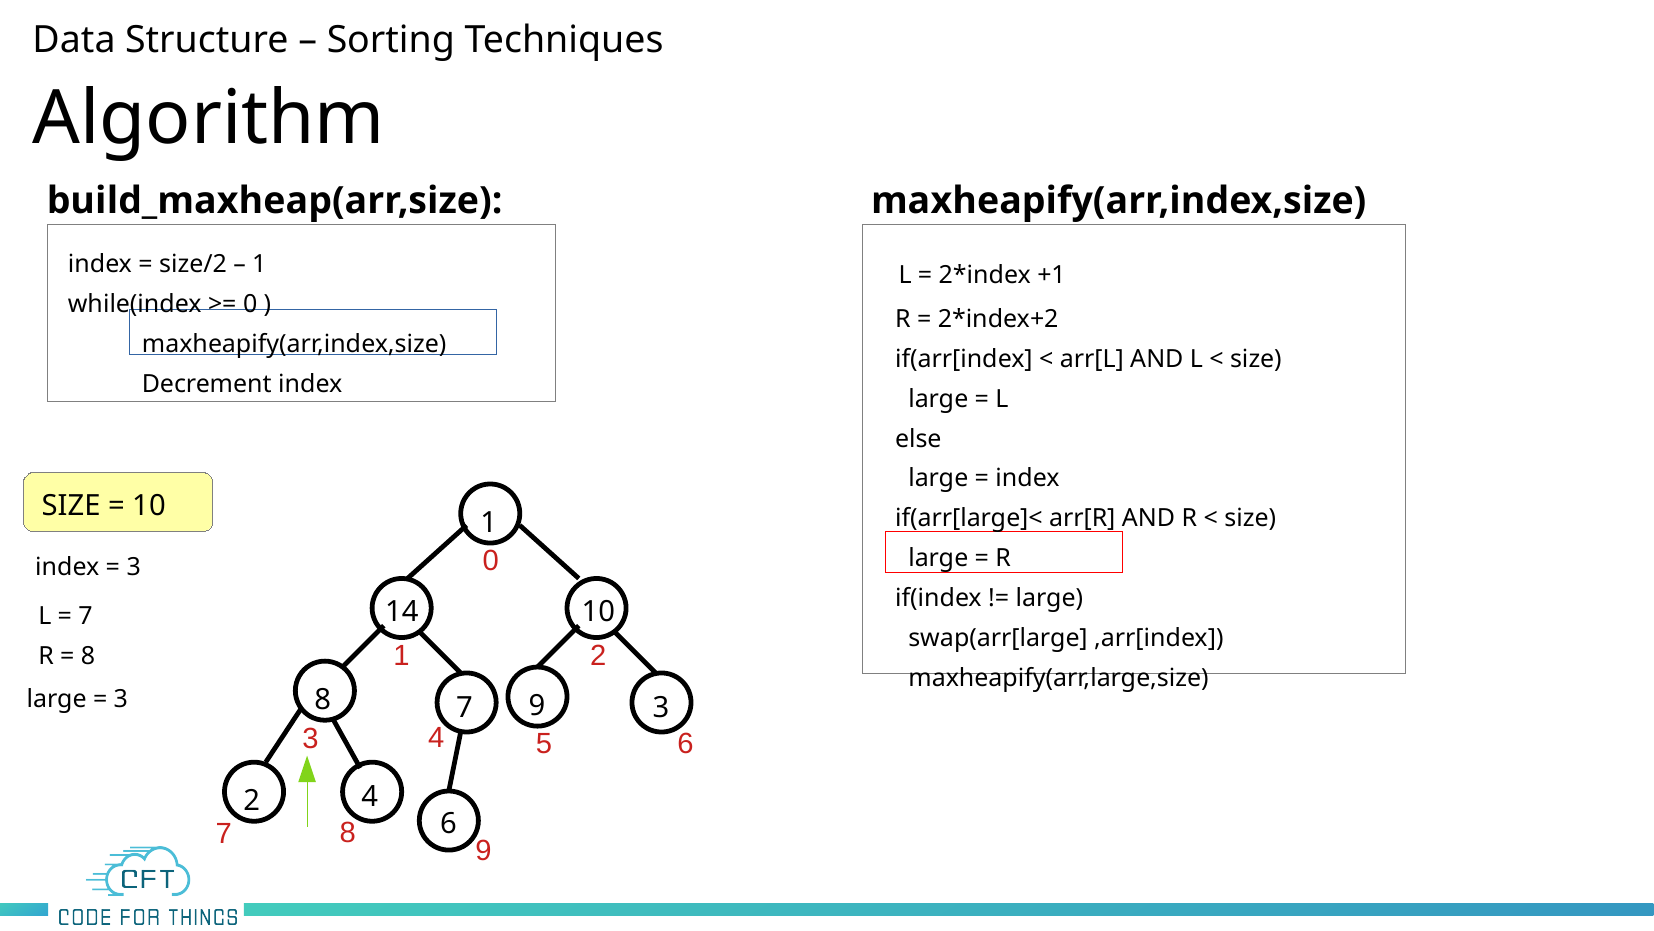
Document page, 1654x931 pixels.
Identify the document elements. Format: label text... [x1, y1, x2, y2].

text_box [224, 777, 228, 806]
text_box 2 [228, 772, 277, 822]
text_box L = 2*index +1 R = 2*index+2 if(arr[index] < arr[L] AND L < size) large = L else large = index if(arr[large]< arr[R] AND R < size) large = R if(index != large) swap(arr[large] ,arr[index]) maxheapify(arr,large,size) [874, 236, 1371, 647]
text_box [686, 686, 692, 719]
text_box [433, 791, 464, 795]
text_box 2 [575, 631, 622, 680]
text_box [387, 578, 416, 582]
text_box 3 [637, 678, 686, 728]
text_box [419, 803, 425, 838]
text_box [395, 773, 402, 811]
text_box maxheapify(arr,index,size) [856, 166, 1571, 225]
text_box large = 3 [0, 673, 178, 723]
text_box 7 [441, 678, 490, 728]
text_box [23, 472, 213, 532]
title Data Structure – Sorting Techniques Algorithm [32, 12, 1184, 166]
text_box 3 [287, 714, 293, 724]
text_box 4 [346, 768, 395, 818]
text_box L = 7 [0, 590, 189, 630]
text_box index = size/2 – 1 while(index >= 0 ) maxheapify(arr,index,size) Decrement index [53, 238, 508, 402]
text_box [277, 773, 284, 811]
text_box [460, 728, 482, 733]
text_box [515, 667, 560, 677]
text_box [562, 680, 568, 714]
text_box 6 [662, 719, 709, 768]
text_box 1 [458, 493, 525, 544]
text_box [47, 224, 556, 402]
text_box [295, 676, 299, 705]
text_box [490, 684, 497, 721]
text_box 7 [200, 809, 247, 857]
text_box [468, 483, 512, 493]
text_box build_maxheap(arr,size): [32, 165, 650, 225]
text_box 10 [566, 582, 634, 632]
text_box [646, 728, 662, 733]
text_box [507, 680, 513, 714]
text_box [862, 224, 1406, 674]
text_box [302, 661, 347, 671]
text_box 8 [324, 808, 371, 857]
text_box [371, 818, 386, 822]
text_box [582, 578, 611, 582]
text_box 9 [513, 677, 562, 727]
text_box SIZE = 10 [26, 476, 207, 526]
text_box 8 [299, 671, 348, 721]
text_box 1 [378, 631, 425, 680]
text_box [645, 672, 678, 678]
text_box 0 [467, 536, 514, 585]
text_box [432, 845, 466, 851]
text_box 14 [370, 582, 438, 632]
text_box [450, 672, 484, 678]
text_box index = 3 [0, 541, 186, 590]
text_box [348, 672, 355, 710]
text_box 5 [521, 719, 567, 768]
picture [59, 846, 237, 925]
text_box [474, 805, 479, 837]
text_box 9 [460, 826, 507, 875]
text_box [631, 686, 637, 719]
text_box 6 [425, 795, 474, 845]
text_box [342, 778, 346, 806]
text_box 3 [287, 714, 334, 763]
text_box [232, 762, 276, 772]
text_box [437, 687, 441, 713]
text_box [362, 762, 390, 768]
text_box 4 [413, 713, 460, 762]
text_box R = 8 [0, 630, 189, 680]
